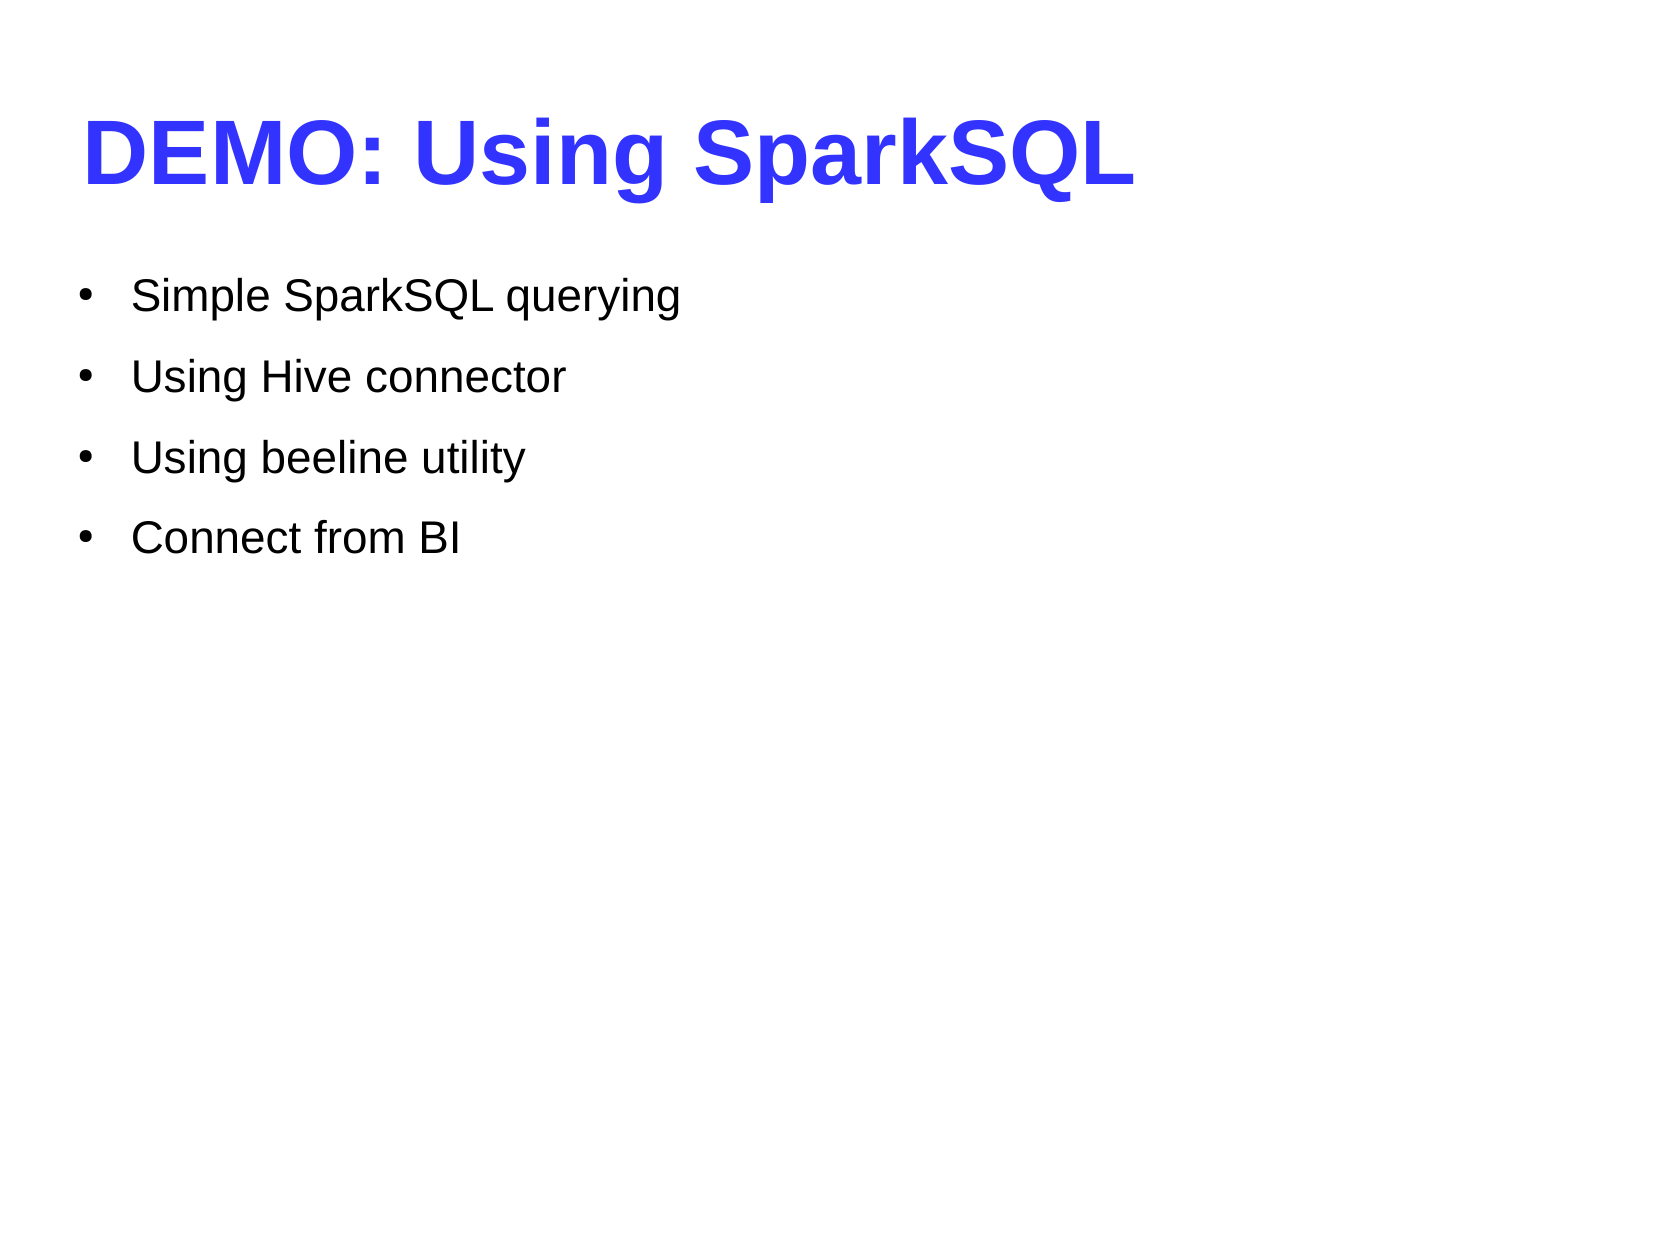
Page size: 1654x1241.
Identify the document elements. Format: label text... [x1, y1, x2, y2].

list Simple SparkSQL querying Using Hive connector Using beeline utility Connect from BI [60, 270, 1538, 616]
title DEMO: Using SparkSQL [82, 49, 1571, 257]
